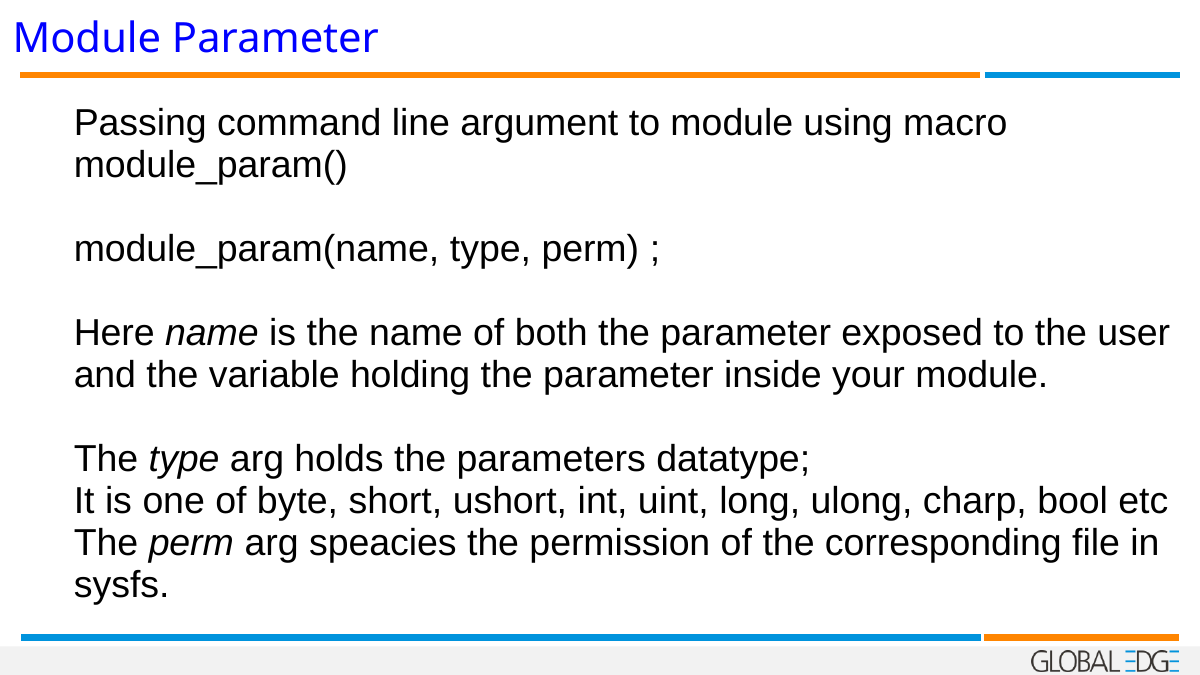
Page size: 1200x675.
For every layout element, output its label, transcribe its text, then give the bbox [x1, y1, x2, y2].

picture [1031, 650, 1179, 672]
text_box Passing command line argument to module using macro module_param() module_param(name, type, perm) ; Here name is the name of both the parameter exposed to the user and the variable holding the parameter inside your module. The type arg holds the parameters datatype; It is one of byte, short, ushort, int, uint, long, ulong, charp, bool etc The perm arg speacies the permission of the corresponding file in sysfs. [59, 94, 1200, 626]
title Module Parameter [12, 9, 1088, 63]
